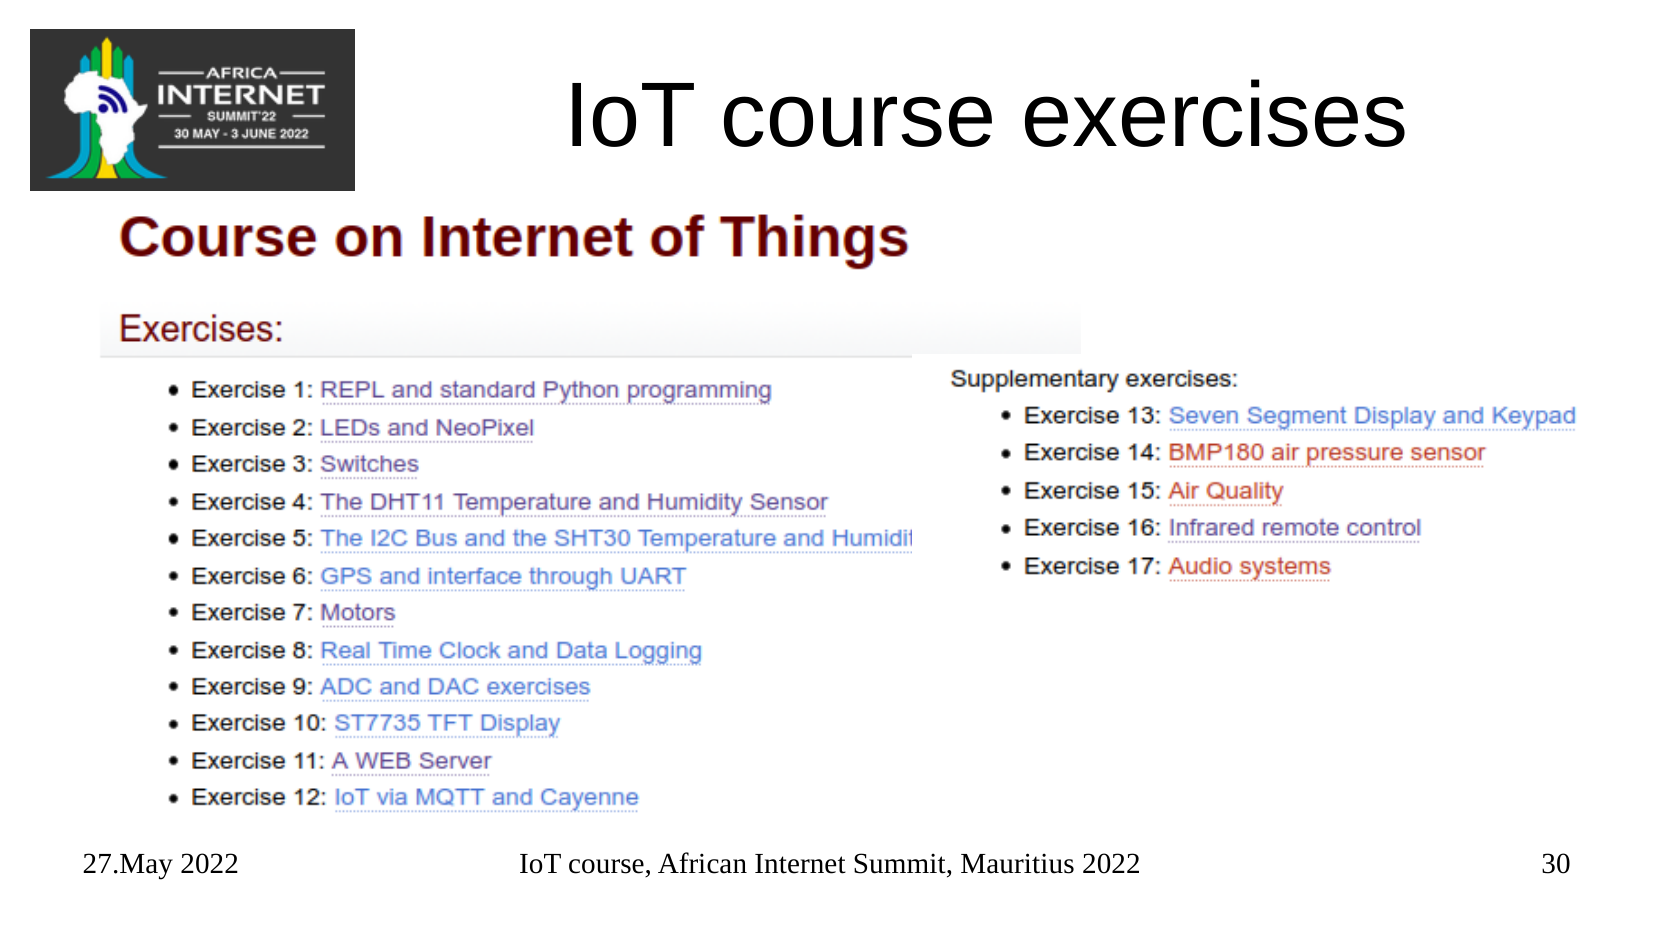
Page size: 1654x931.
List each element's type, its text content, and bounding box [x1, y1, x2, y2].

picture [30, 29, 355, 191]
picture [59, 206, 1643, 827]
title IoT course exercises [403, 37, 1571, 193]
